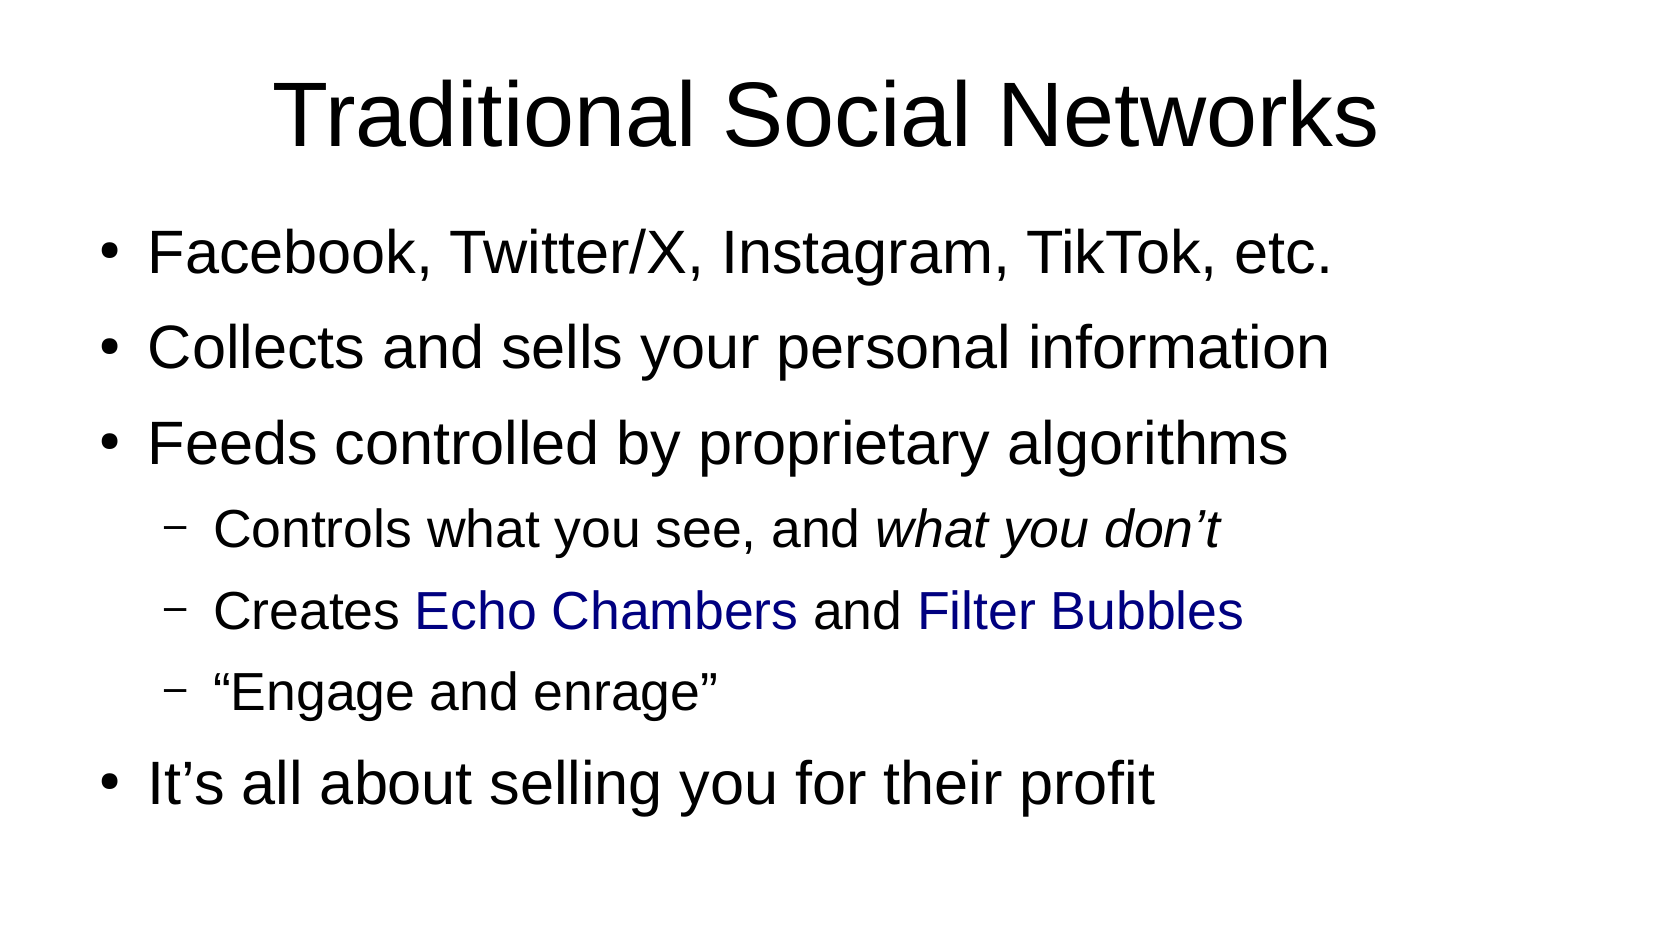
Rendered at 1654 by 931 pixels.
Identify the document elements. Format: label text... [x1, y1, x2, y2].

list Facebook, Twitter/X, Instagram, TikTok, etc. Collects and sells your personal information Feeds controlled by proprietary algorithms Controls what you see, and what you don’t Creates Echo Chambers and Filter Bubbles “Engage and enrage” It’s all about selling you for their profit [82, 217, 1571, 826]
title Traditional Social Networks [82, 37, 1571, 193]
